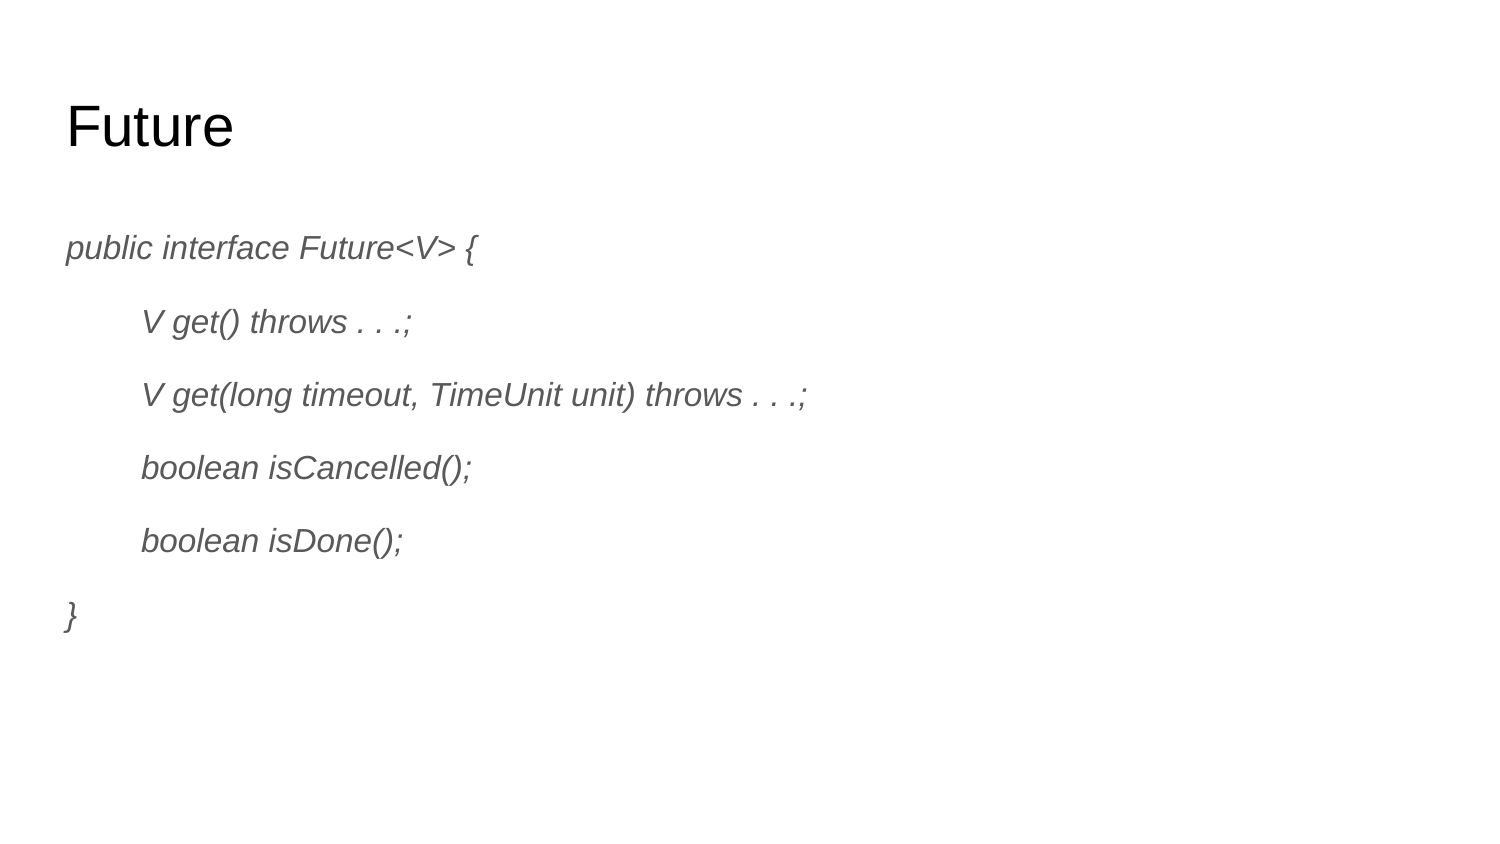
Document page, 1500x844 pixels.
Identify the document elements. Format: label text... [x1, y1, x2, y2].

title Future [51, 72, 1449, 167]
list public interface Future<V> { V get() throws . . .; V get(long timeout, TimeUnit unit) throws . . .; boolean isCancelled(); boolean isDone(); } [51, 189, 1284, 750]
